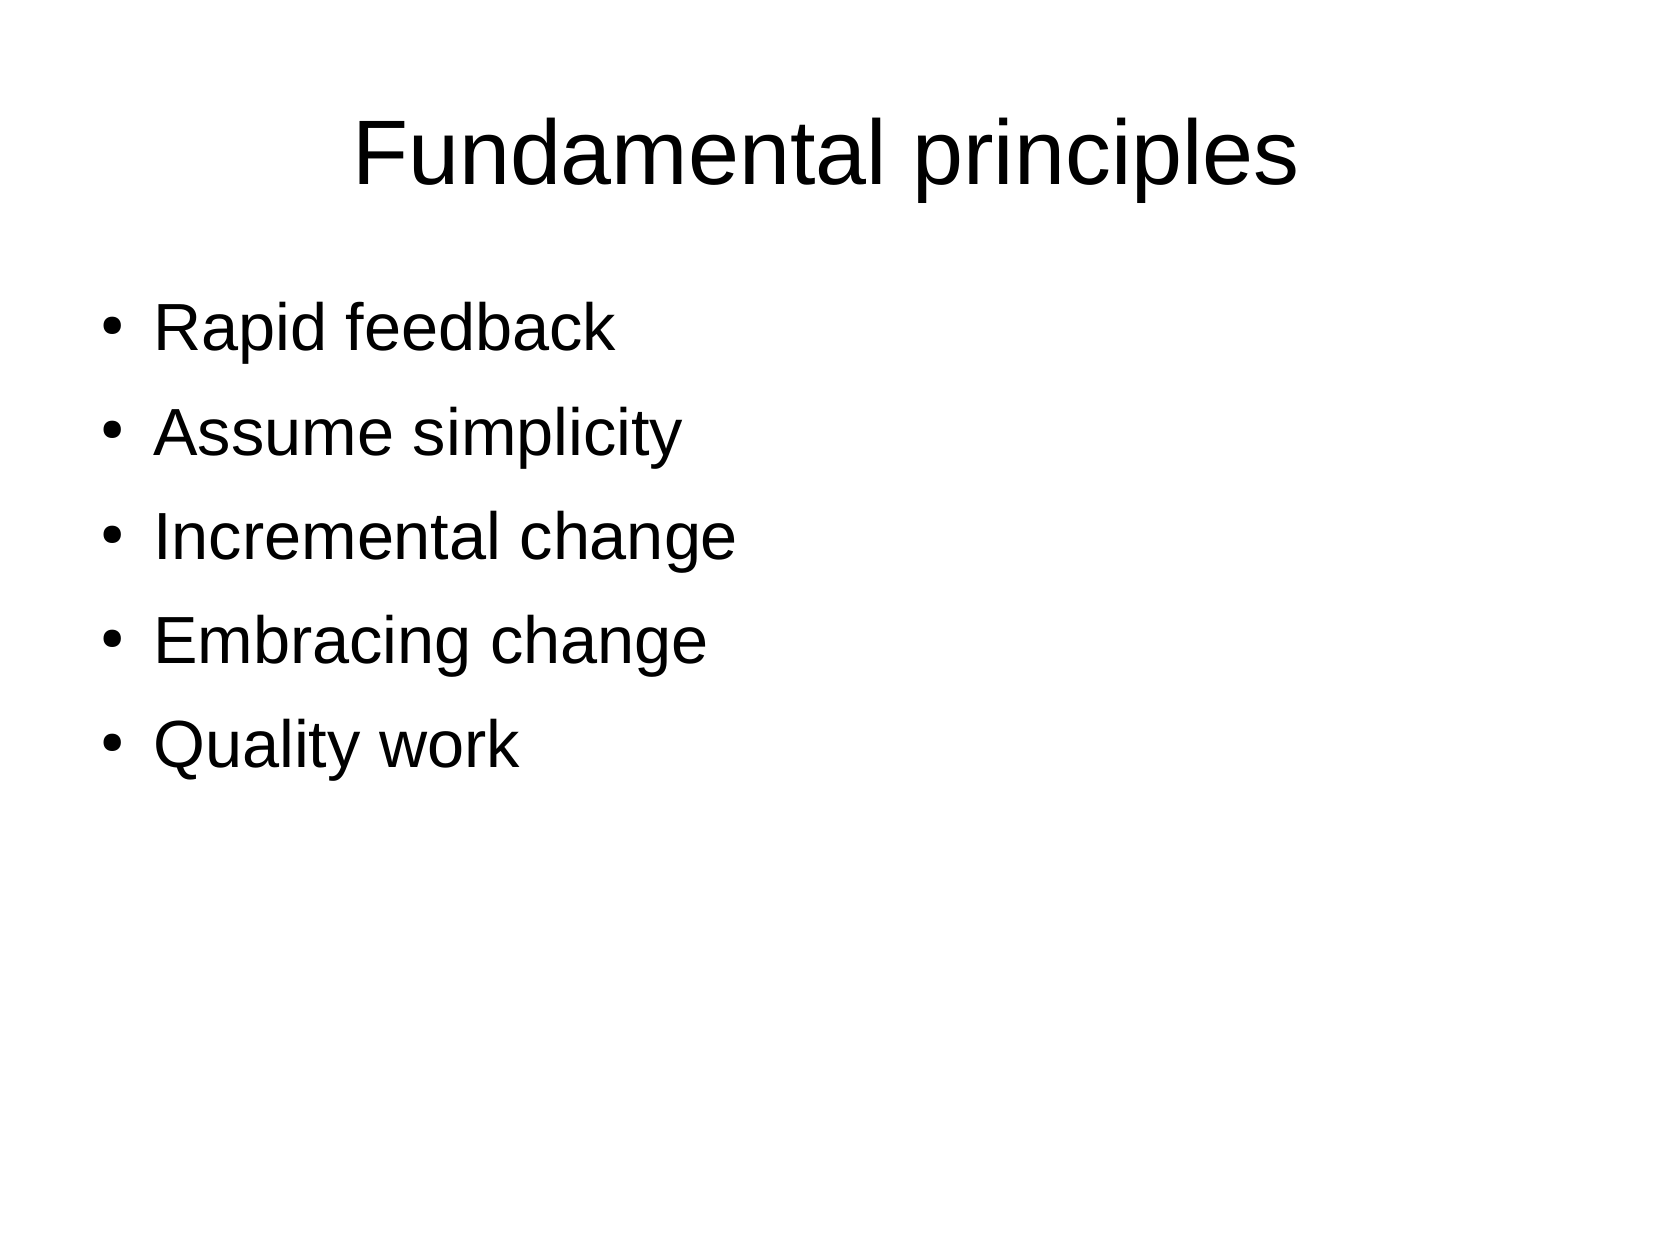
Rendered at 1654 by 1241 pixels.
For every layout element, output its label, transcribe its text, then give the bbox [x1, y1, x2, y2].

title Fundamental principles [82, 49, 1571, 257]
list Rapid feedback Assume simplicity Incremental change Embracing change Quality work [82, 290, 1538, 1010]
